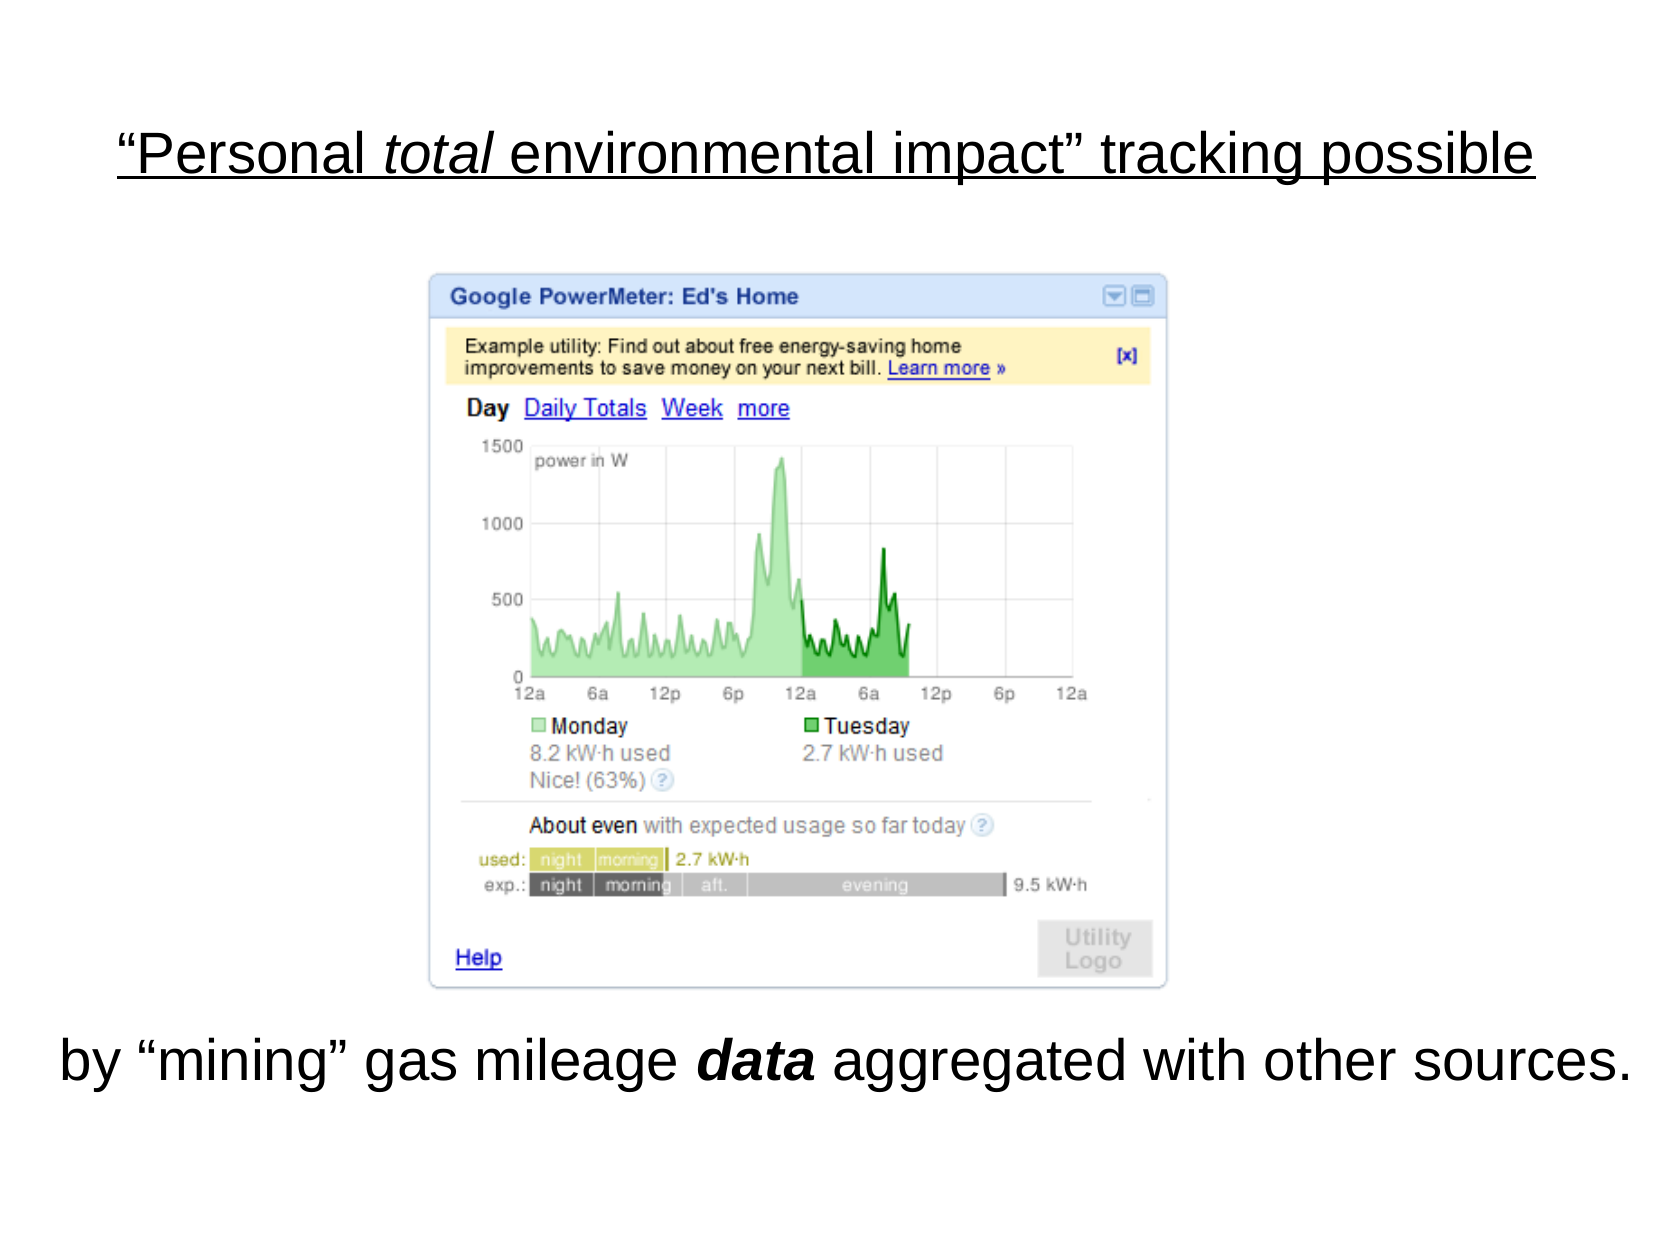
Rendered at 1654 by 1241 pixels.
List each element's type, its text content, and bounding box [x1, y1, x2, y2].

picture [409, 254, 1186, 1006]
text_box by “mining” gas mileage data aggregated with other sources. [45, 1020, 1651, 1100]
title “Personal total environmental impact” tracking possible [82, 49, 1571, 257]
